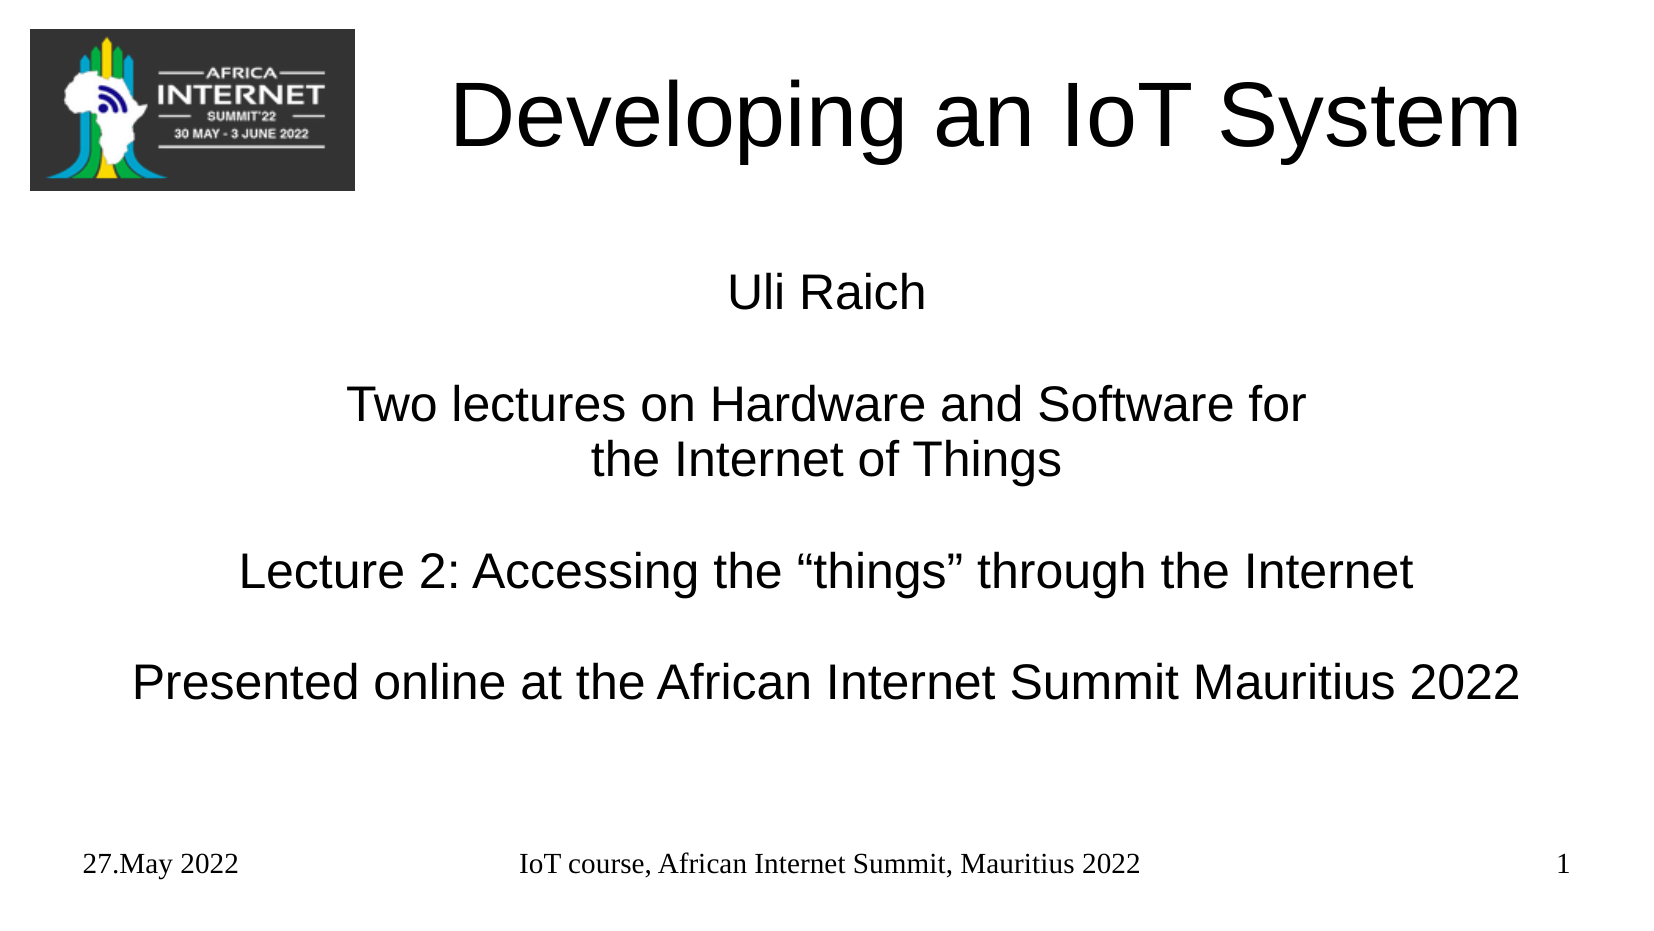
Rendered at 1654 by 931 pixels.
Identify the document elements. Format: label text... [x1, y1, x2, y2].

picture [30, 29, 355, 191]
title Developing an IoT System [403, 37, 1571, 193]
subtitle Uli Raich Two lectures on Hardware and Software for the Internet of Things Lecture 2: Accessing the “things” through the Internet Presented online at the African Internet Summit Mauritius 2022 [82, 217, 1571, 758]
